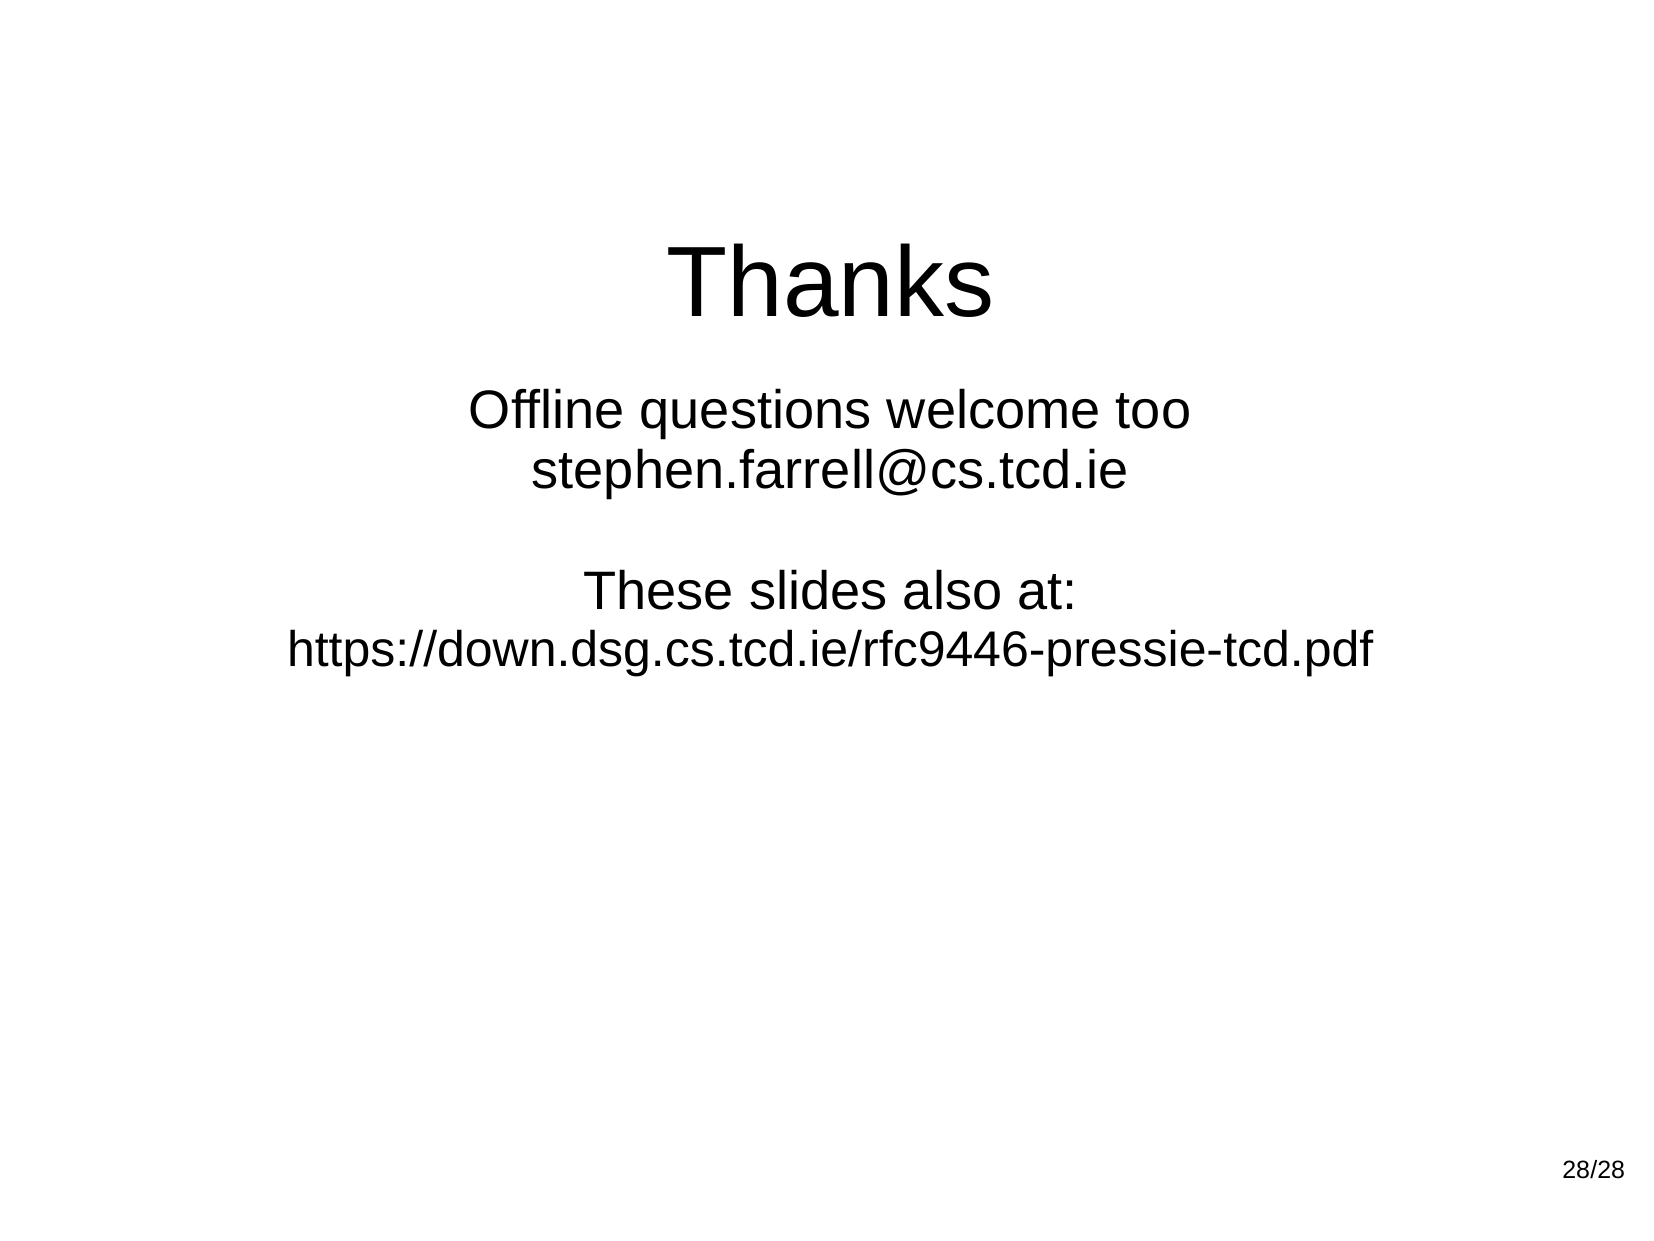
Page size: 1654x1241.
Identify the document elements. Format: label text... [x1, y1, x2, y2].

text_box Thanks Offline questions welcome too stephen.farrell@cs.tcd.ie These slides also at: https://down.dsg.cs.tcd.ie/rfc9446-pressie-tcd.pdf [234, 218, 1427, 950]
